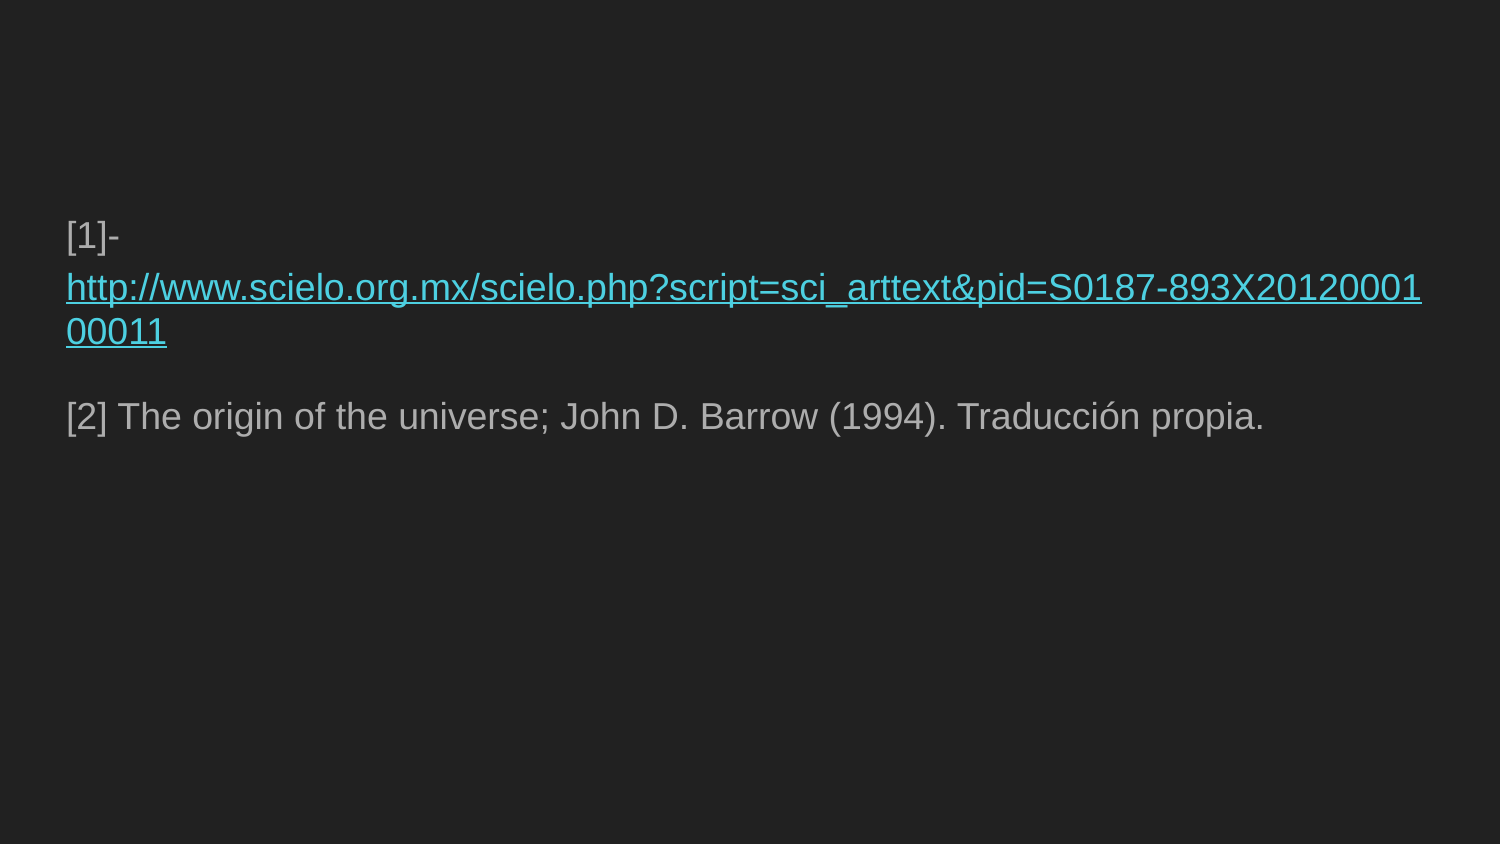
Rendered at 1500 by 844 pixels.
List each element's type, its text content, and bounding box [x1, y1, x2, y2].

list [1]-http://www.scielo.org.mx/scielo.php?script=sci_arttext&pid=S0187-893X2012000100011 [2] The origin of the universe; John D. Barrow (1994). Traducción propia. [51, 189, 1449, 750]
